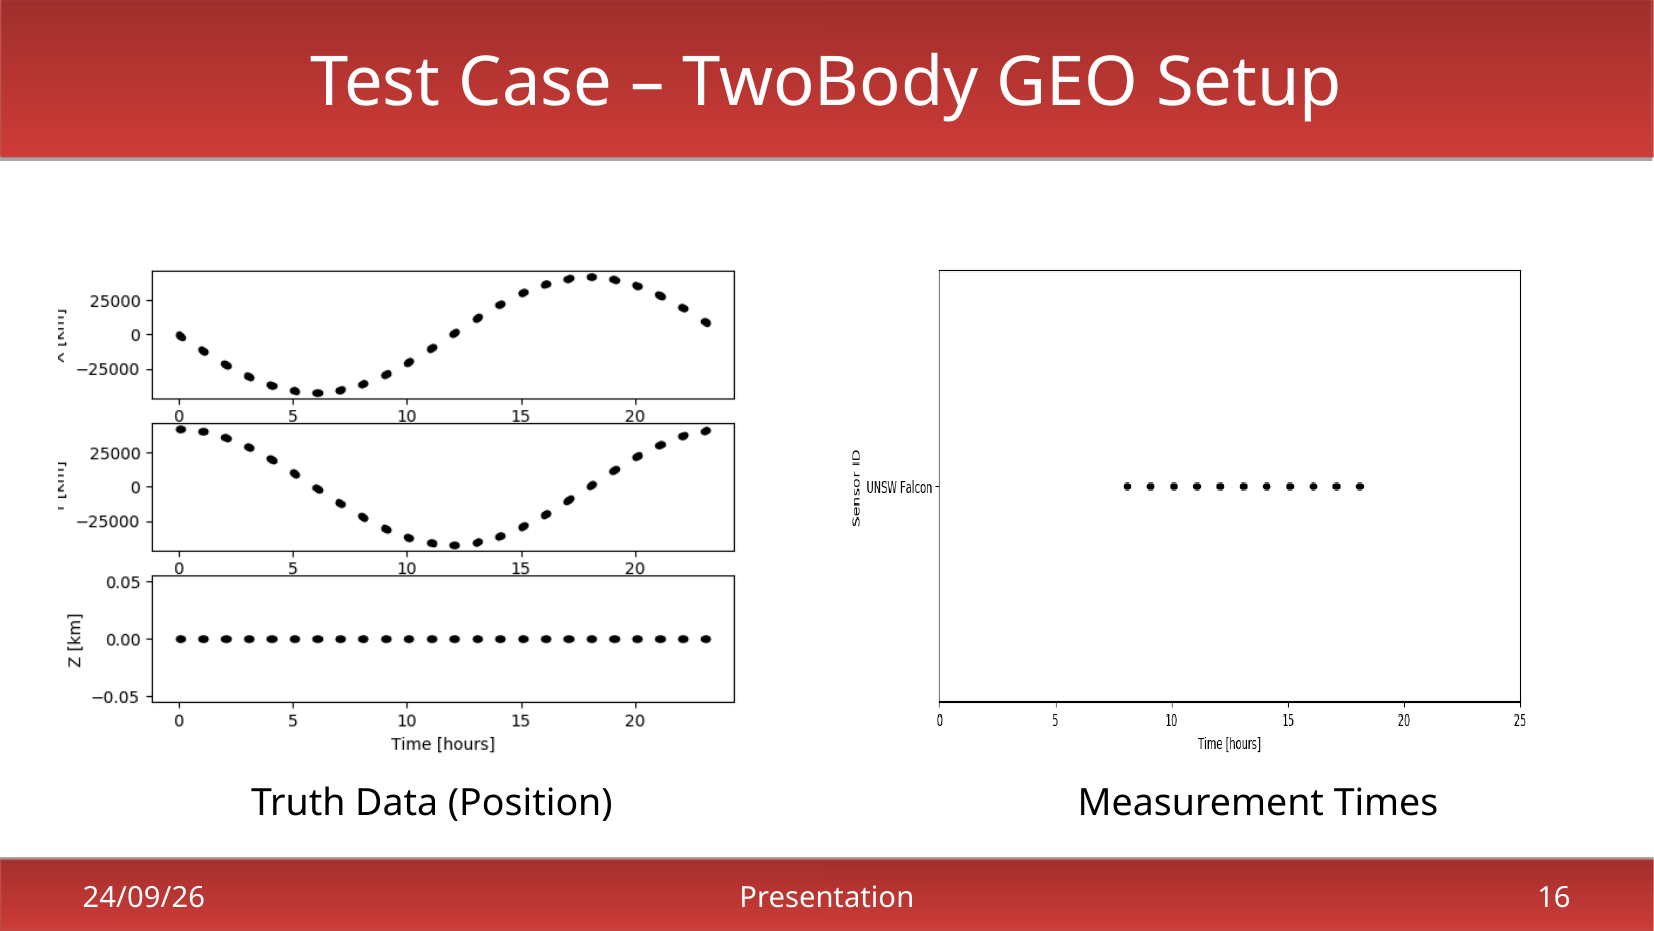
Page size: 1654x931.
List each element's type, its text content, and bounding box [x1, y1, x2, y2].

picture [58, 204, 809, 764]
text_box Truth Data (Position) [236, 767, 650, 830]
text_box Measurement Times [1062, 767, 1477, 830]
title Test Case – TwoBody GEO Setup [59, 23, 1595, 133]
picture [0, 0, 1654, 161]
picture [845, 204, 1595, 764]
picture [0, 857, 1654, 931]
